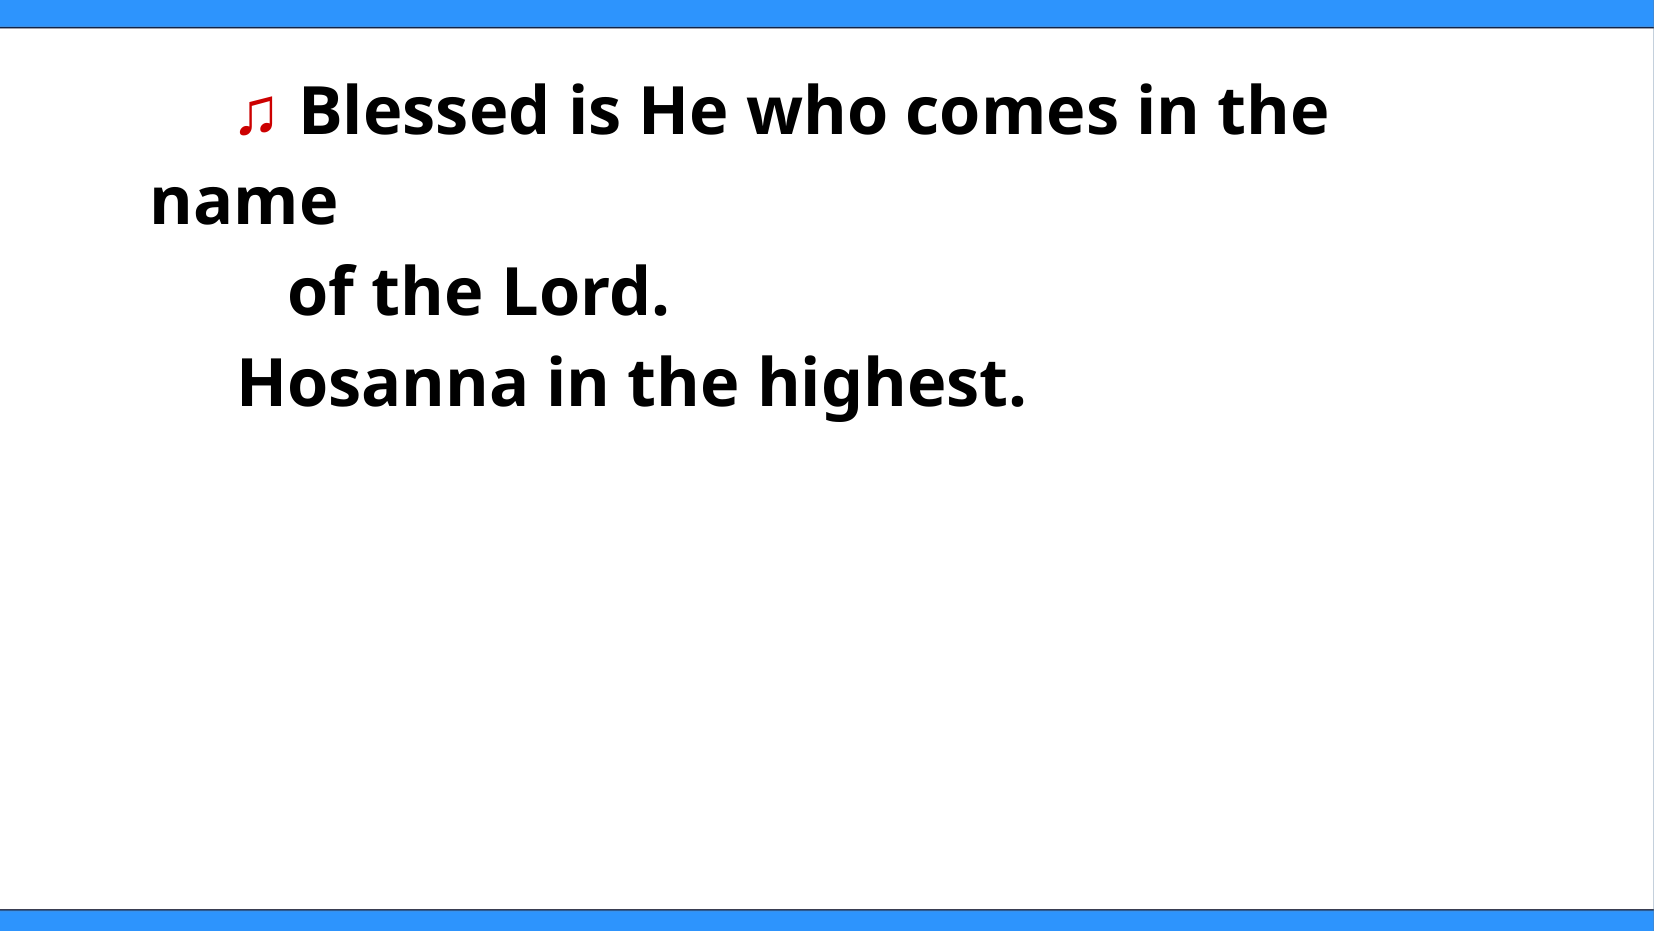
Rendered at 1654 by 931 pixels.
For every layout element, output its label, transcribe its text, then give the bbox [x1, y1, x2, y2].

picture [0, 0, 1654, 931]
text_box ♫ Blessed is He who comes in the name of the Lord. Hosanna in the highest. [135, 55, 1531, 376]
